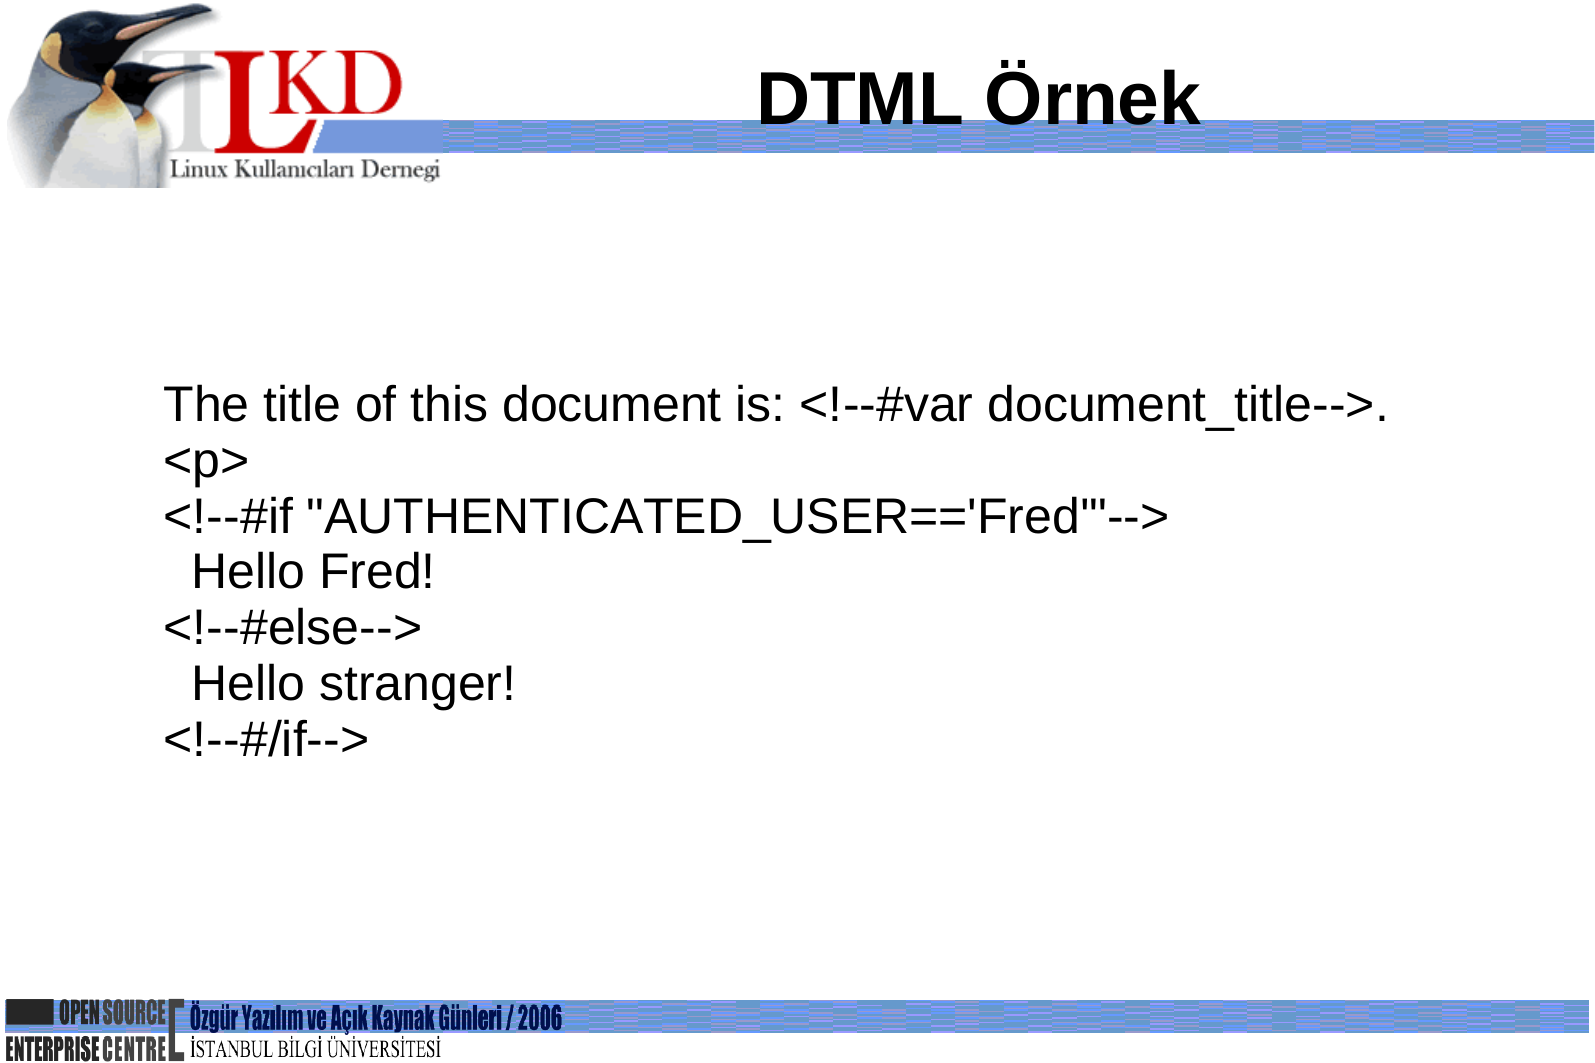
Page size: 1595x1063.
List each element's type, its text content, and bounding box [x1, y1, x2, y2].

picture [7, 0, 1595, 188]
title DTML Örnek [442, 49, 1515, 148]
subtitle The title of this document is: <!--#var document_title-->. <p> <!--#if "AUTHENTICATED_USER=='Fred'"--> Hello Fred! <!--#else--> Hello stranger! <!--#/if--> [79, 256, 1515, 943]
picture [0, 879, 1589, 1063]
